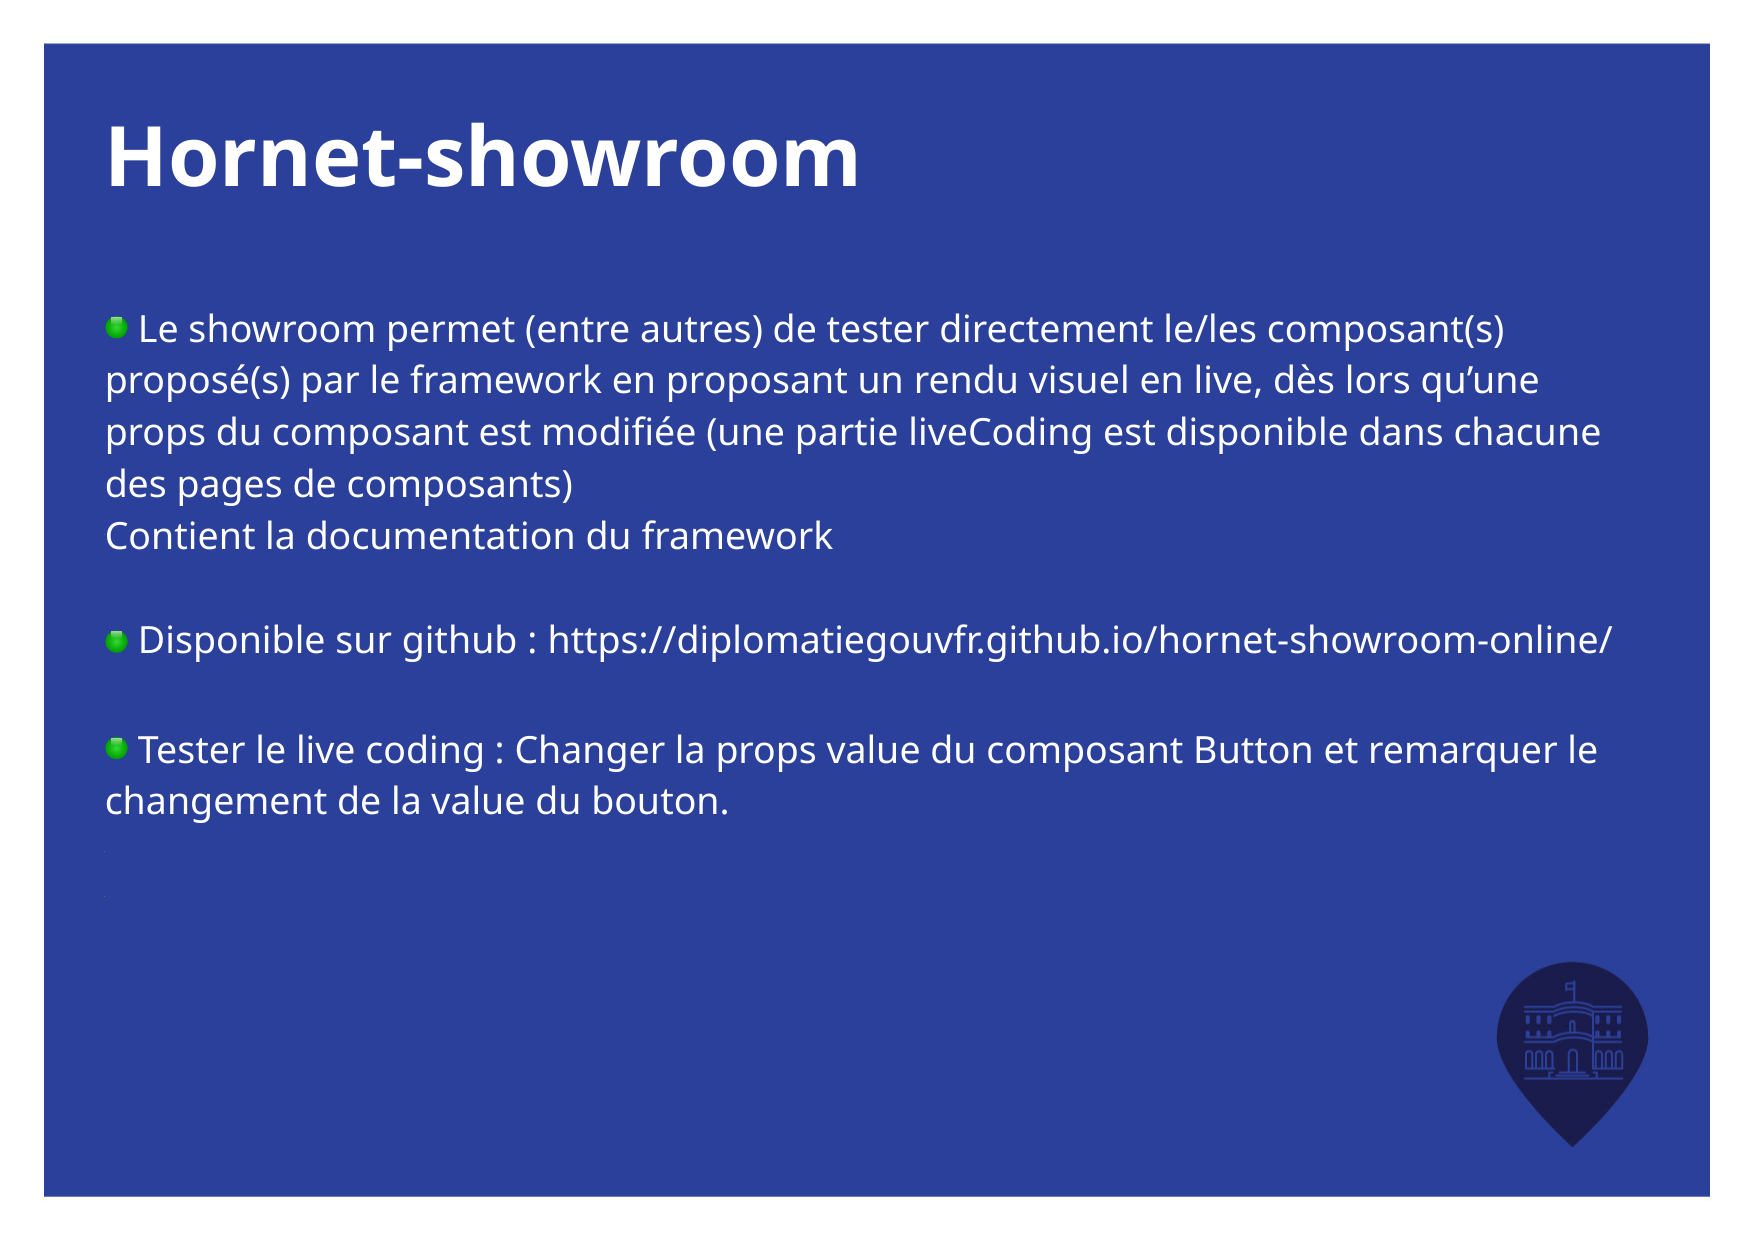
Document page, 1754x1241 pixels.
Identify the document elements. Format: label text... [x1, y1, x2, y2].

list [87, 289, 1666, 1156]
picture [0, 0, 1754, 1241]
text_box Le showroom permet (entre autres) de tester directement le/les composant(s) proposé(s) par le framework en proposant un rendu visuel en live, dès lors qu’une props du composant est modifiée (une partie liveCoding est disponible dans chacune des pages de composants) Contient la documentation du framework Disponible sur github : https://diplomatiegouvfr.github.io/hornet-showroom-online/ Tester le live coding : Changer la props value du composant Button et remarquer le changement de la value du bouton. [87, 289, 1665, 1154]
title Hornet-showroom [87, 49, 1666, 257]
